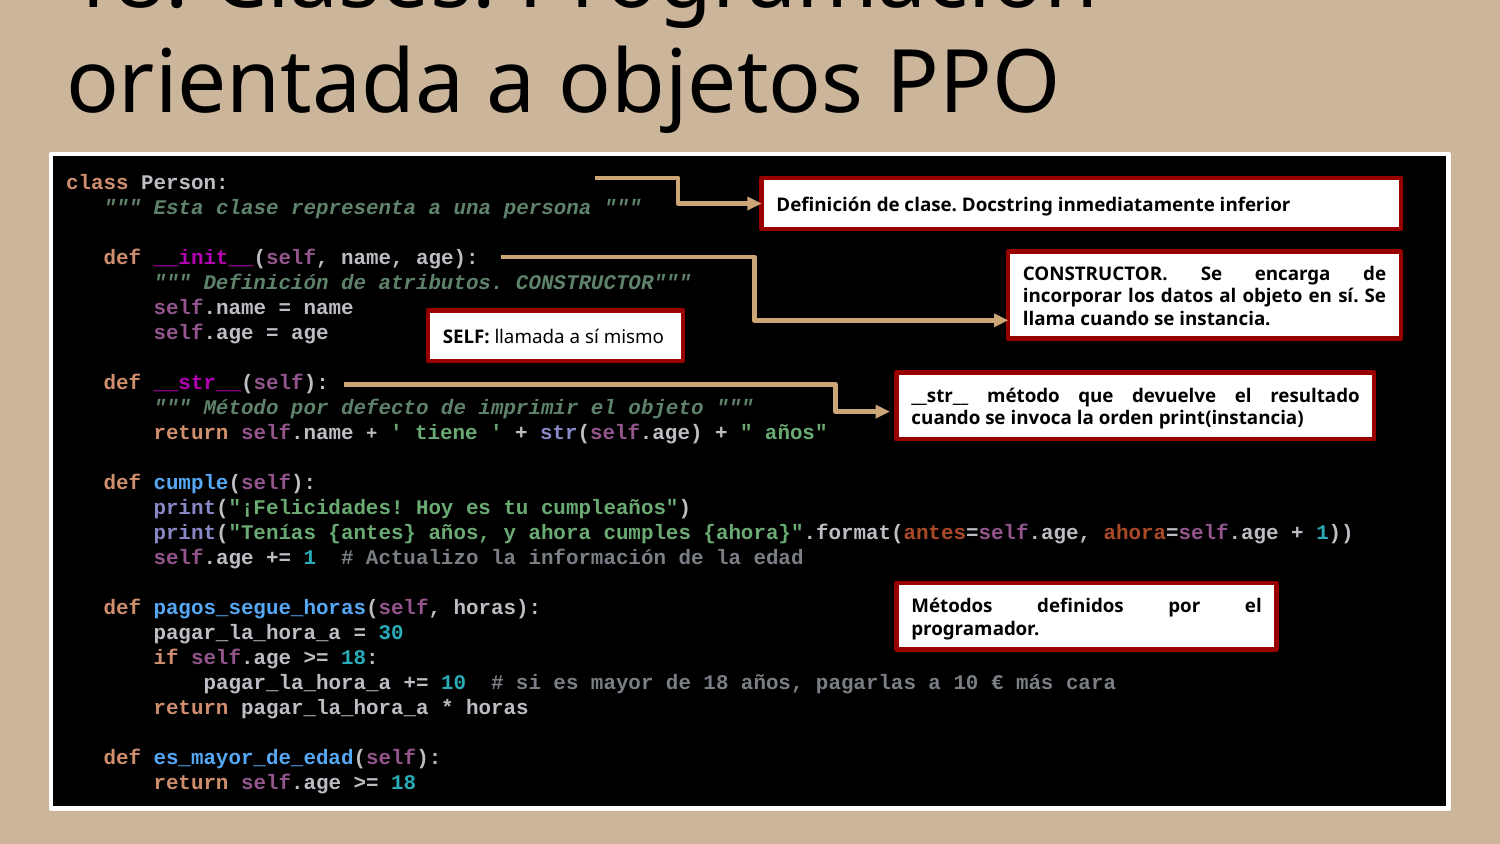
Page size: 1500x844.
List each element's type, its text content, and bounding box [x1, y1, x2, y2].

text_box __str__ método que devuelve el resultado cuando se invoca la orden print(instancia) [896, 372, 1374, 440]
text_box class Person: """ Esta clase representa a una persona """ def __init__(self, name, age): """ Definición de atributos. CONSTRUCTOR""" self.name = name self.age = age def __str__(self): """ Método por defecto de imprimir el objeto """ return self.name + ' tiene ' + str(self.age) + " años" def cumple(self): print("¡Felicidades! Hoy es tu cumpleaños") print("Tenías {antes} años, y ahora cumples {ahora}".format(antes=self.age, ahora=self.age + 1)) self.age += 1 # Actualizo la información de la edad def pagos_segue_horas(self, horas): pagar_la_hora_a = 30 if self.age >= 18: pagar_la_hora_a += 10 # si es mayor de 18 años, pagarlas a 10 € más cara return pagar_la_hora_a * horas def es_mayor_de_edad(self): return self.age >= 18 [51, 154, 1449, 809]
text_box CONSTRUCTOR. Se encarga de incorporar los datos al objeto en sí. Se llama cuando se instancia. [1008, 251, 1401, 339]
text_box Definición de clase. Docstring inmediatamente inferior [761, 178, 1401, 229]
text_box Métodos definidos por el programador. [896, 582, 1277, 650]
text_box SELF: llamada a sí mismo [427, 310, 683, 362]
title 18. Clases. Programación orientada a objetos PPO [51, 8, 1449, 146]
